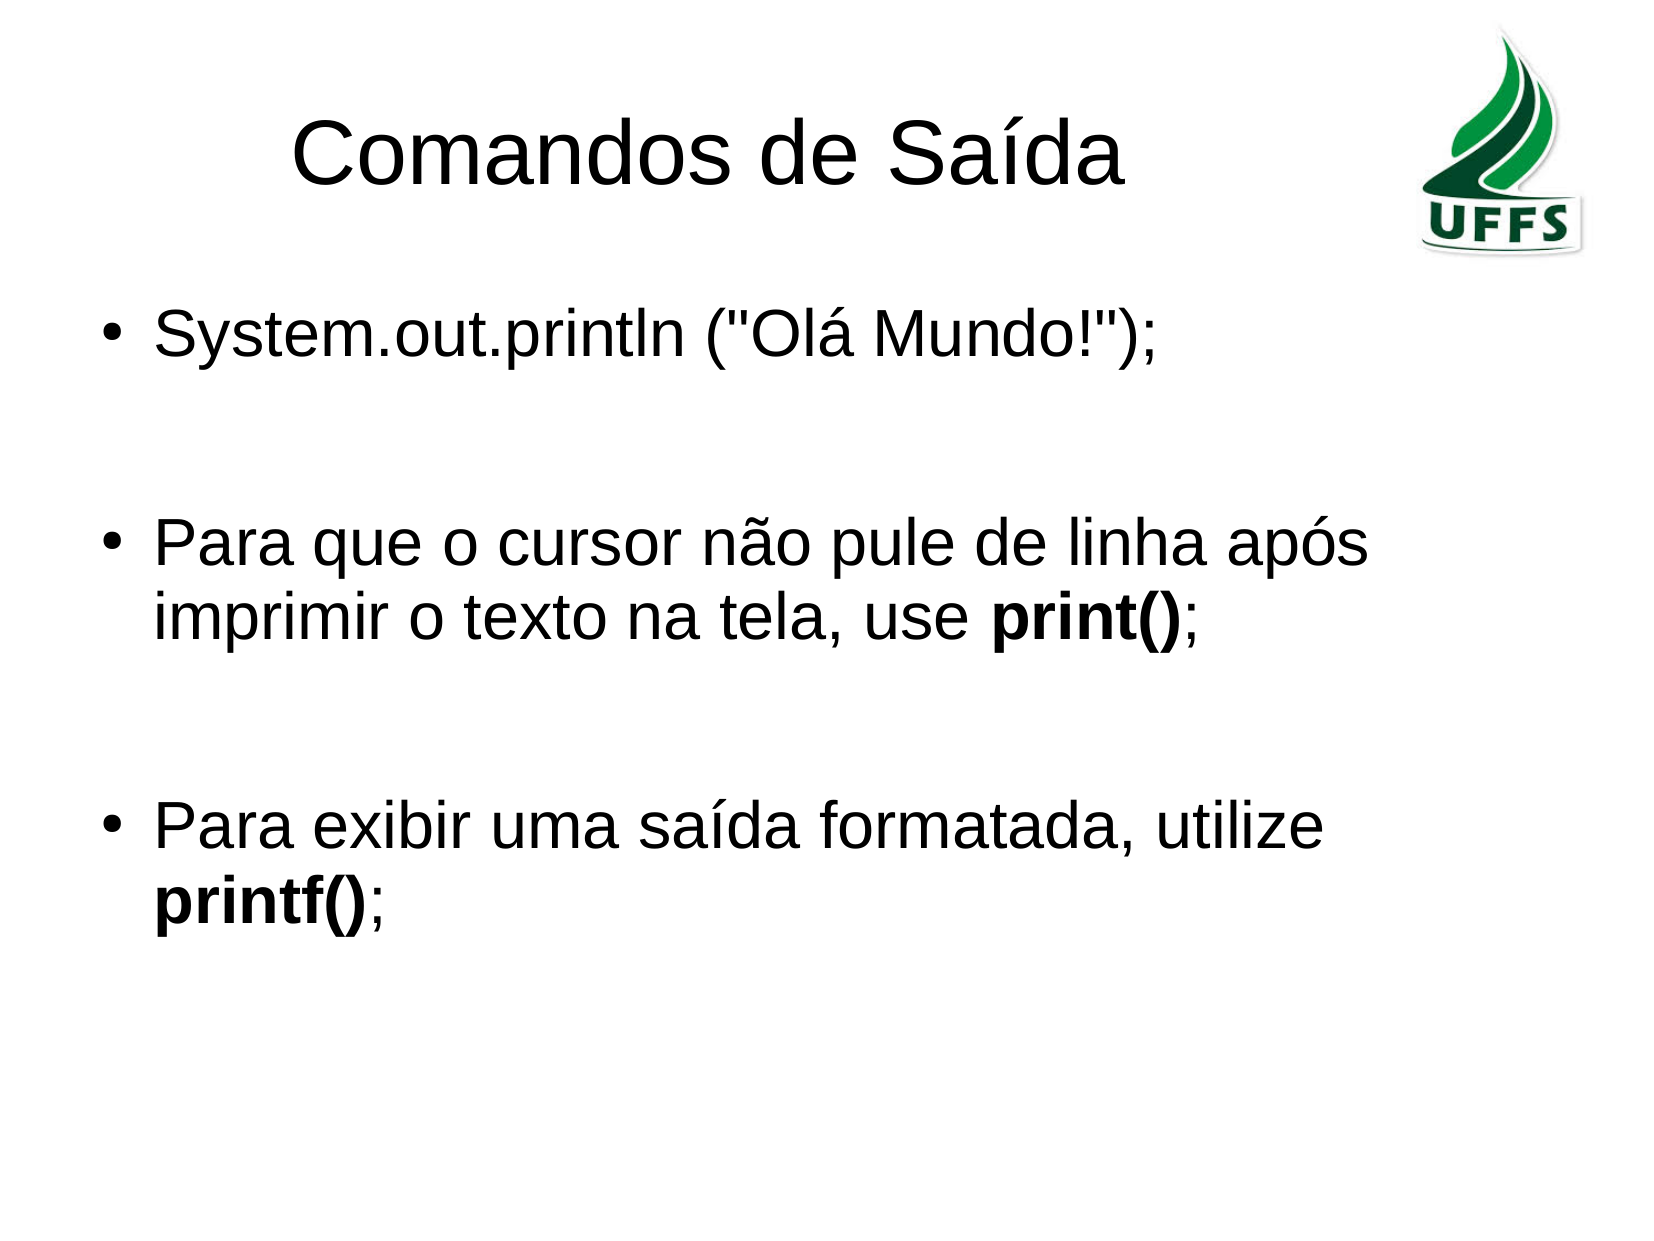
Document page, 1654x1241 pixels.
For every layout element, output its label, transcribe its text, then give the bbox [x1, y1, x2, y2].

picture [1381, 20, 1624, 272]
title Comandos de Saída [82, 49, 1335, 257]
list System.out.println ("Olá Mundo!"); Para que o cursor não pule de linha após imprimir o texto na tela, use print(); Para exibir uma saída formatada, utilize printf(); [82, 296, 1571, 1016]
